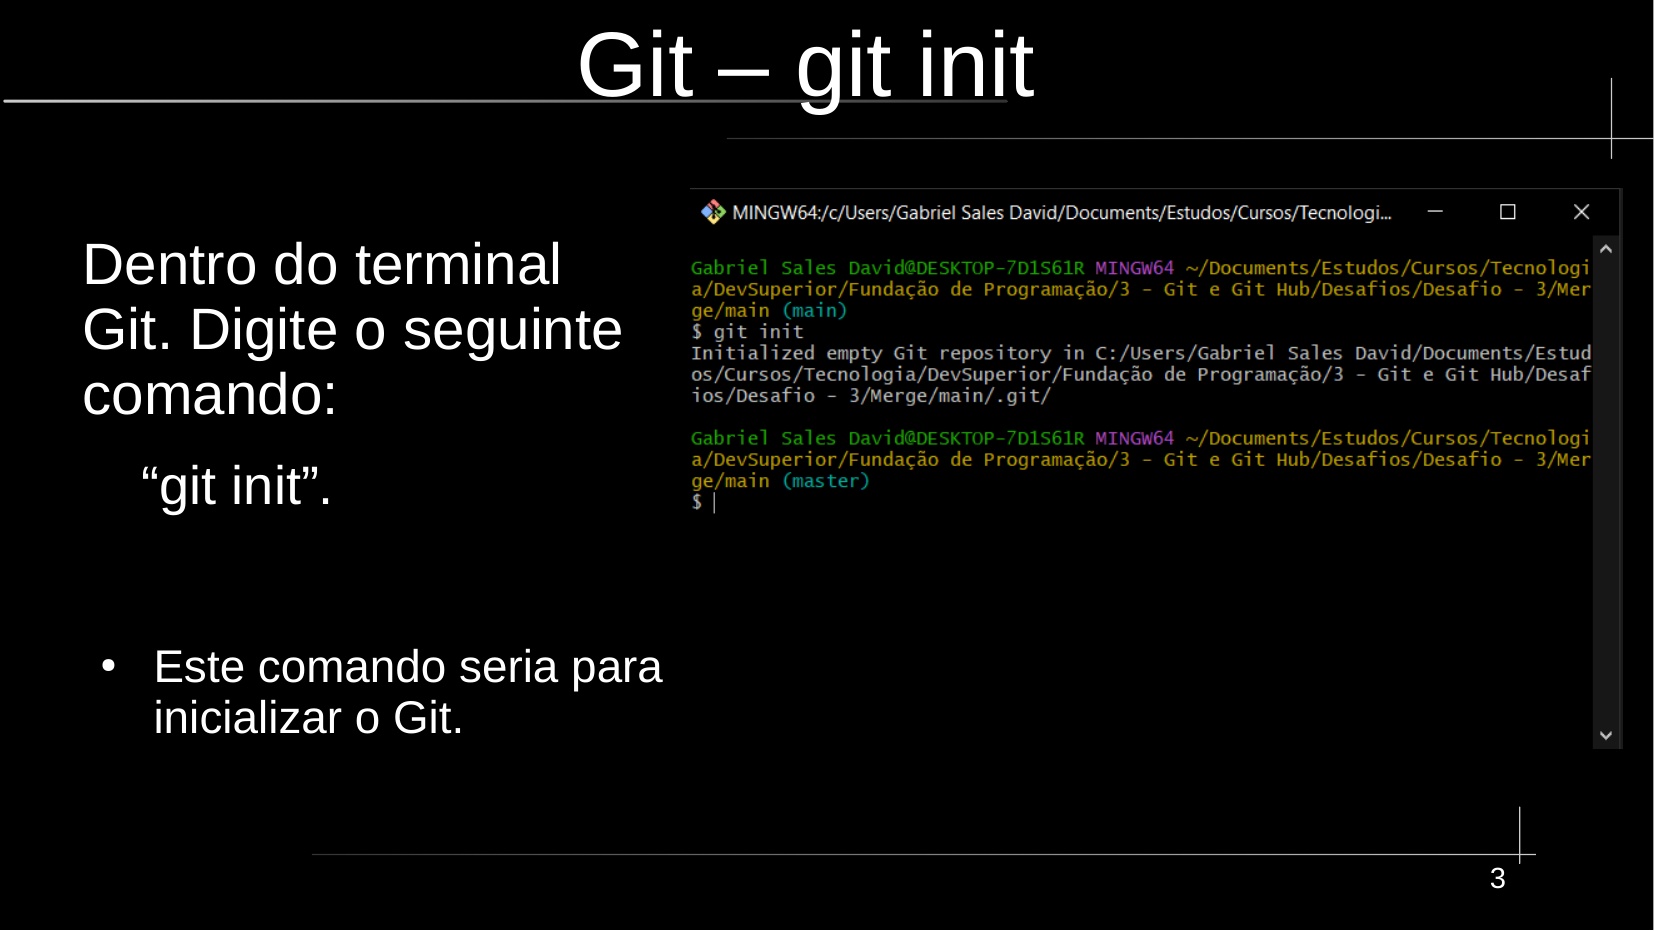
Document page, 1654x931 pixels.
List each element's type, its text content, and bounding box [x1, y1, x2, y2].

list Dentro do terminal Git. Digite o seguinte comando: “git init”. Este comando seria para inicializar o Git. [82, 217, 665, 758]
title Git – git init [23, 11, 1589, 119]
picture [690, 188, 1623, 749]
